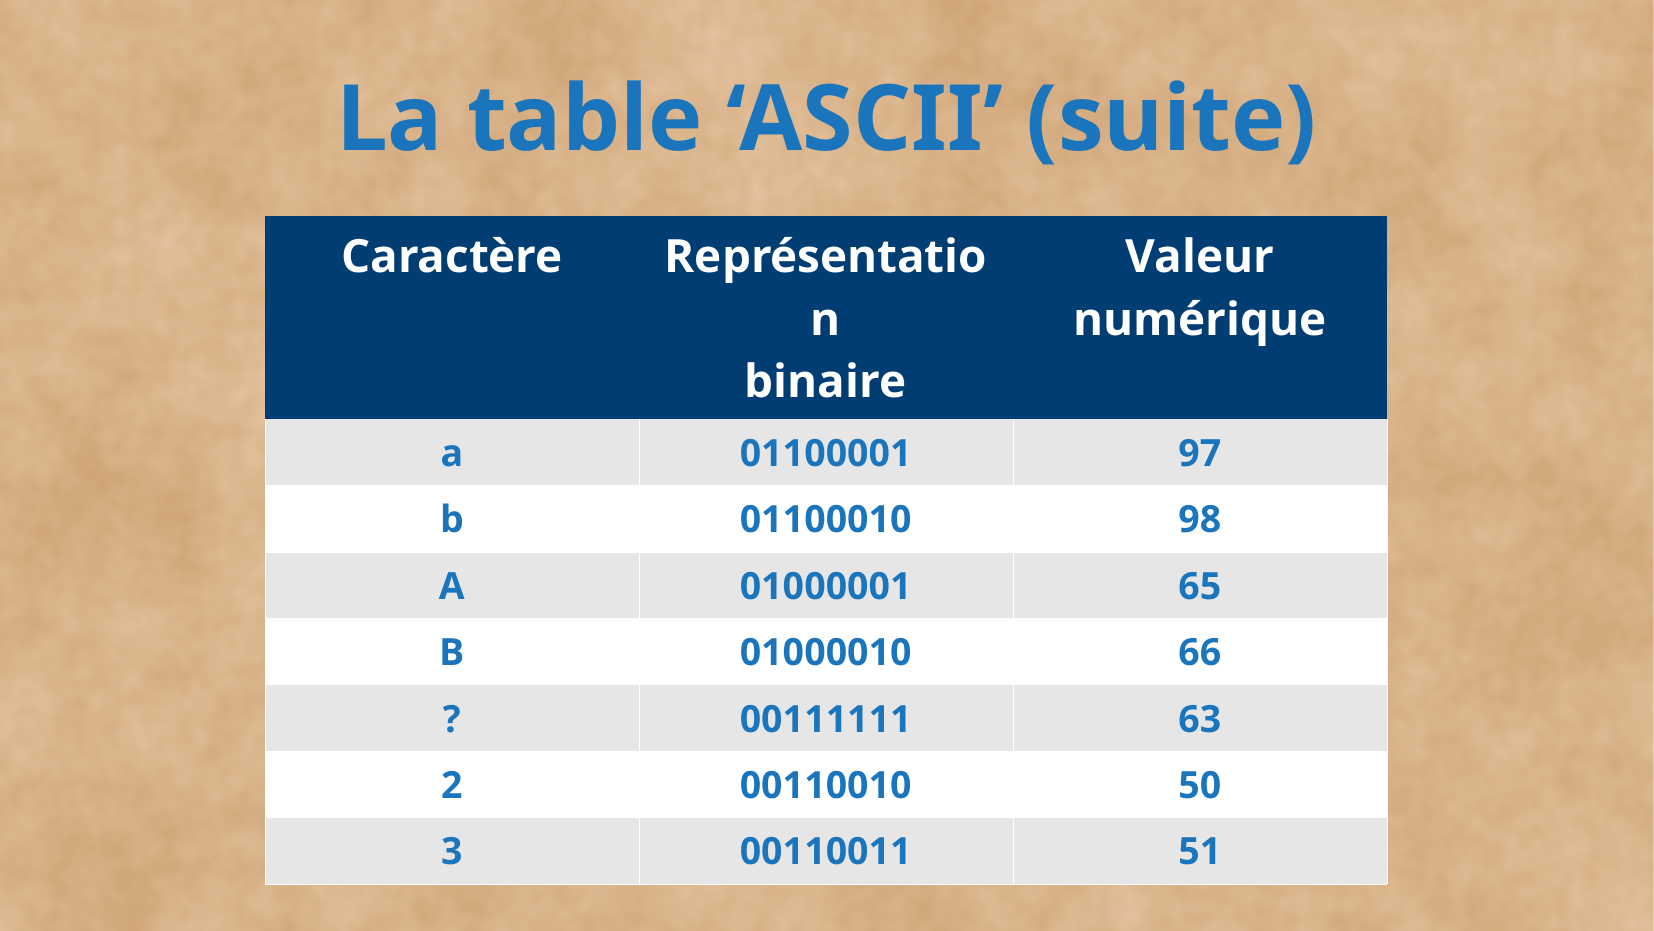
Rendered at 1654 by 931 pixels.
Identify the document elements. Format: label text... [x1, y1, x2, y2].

table_cell 01000010 [640, 619, 1013, 684]
table_cell 00110011 [640, 818, 1013, 884]
table_cell 00111111 [640, 685, 1013, 751]
table_cell 01000001 [640, 553, 1013, 618]
table_cell ? [266, 685, 639, 751]
table_cell 3 [266, 818, 639, 884]
table_header Valeur numérique [1013, 216, 1387, 419]
picture [0, 0, 1654, 931]
table_cell 50 [1014, 752, 1387, 817]
table_cell 66 [1014, 619, 1387, 684]
table_cell B [266, 619, 639, 684]
table_cell a [266, 419, 639, 485]
table_cell 98 [1014, 486, 1387, 552]
table_cell 63 [1014, 685, 1387, 751]
table_cell 01100010 [640, 486, 1013, 552]
table_cell 97 [1014, 419, 1387, 485]
table_header Caractère [265, 216, 639, 419]
table_cell 51 [1014, 818, 1387, 884]
table_header Représentation binaire [639, 216, 1013, 419]
table_cell b [266, 486, 639, 552]
table_cell 65 [1014, 553, 1387, 618]
table_cell 2 [266, 752, 639, 817]
table_cell 01100001 [640, 419, 1013, 485]
table_cell A [266, 553, 639, 618]
title La table ‘ASCII’ (suite) [82, 37, 1571, 193]
table_cell 00110010 [640, 752, 1013, 817]
